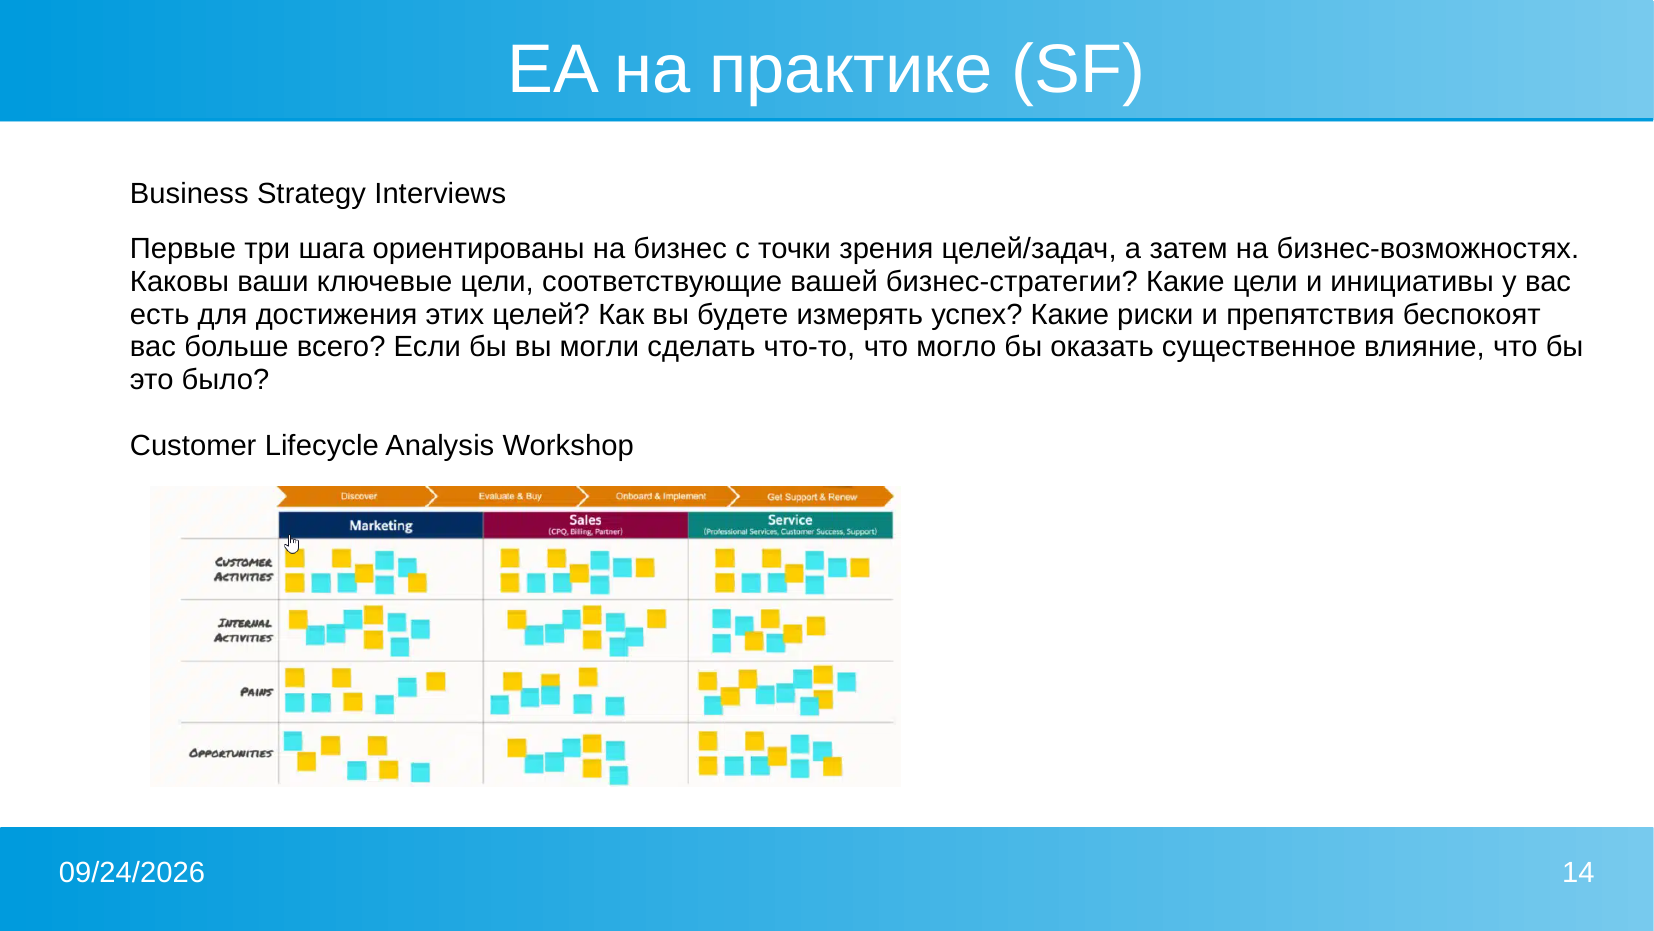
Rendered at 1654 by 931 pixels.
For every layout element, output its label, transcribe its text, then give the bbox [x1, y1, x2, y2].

list Business Strategy Interviews Первые три шага ориентированы на бизнес с точки зрения целей/задач, а затем на бизнес-возможностях. Каковы ваши ключевые цели, соответствующие вашей бизнес-стратегии? Какие цели и инициативы у вас есть для достижения этих целей? Как вы будете измерять успех? Какие риски и препятствия беспокоят вас больше всего? Если бы вы могли сделать что-то, что могло бы оказать существенное влияние, что бы это было? Customer Lifecycle Analysis Workshop [59, 177, 1595, 768]
title EA на практике (SF) [59, 29, 1595, 108]
picture [150, 483, 901, 788]
